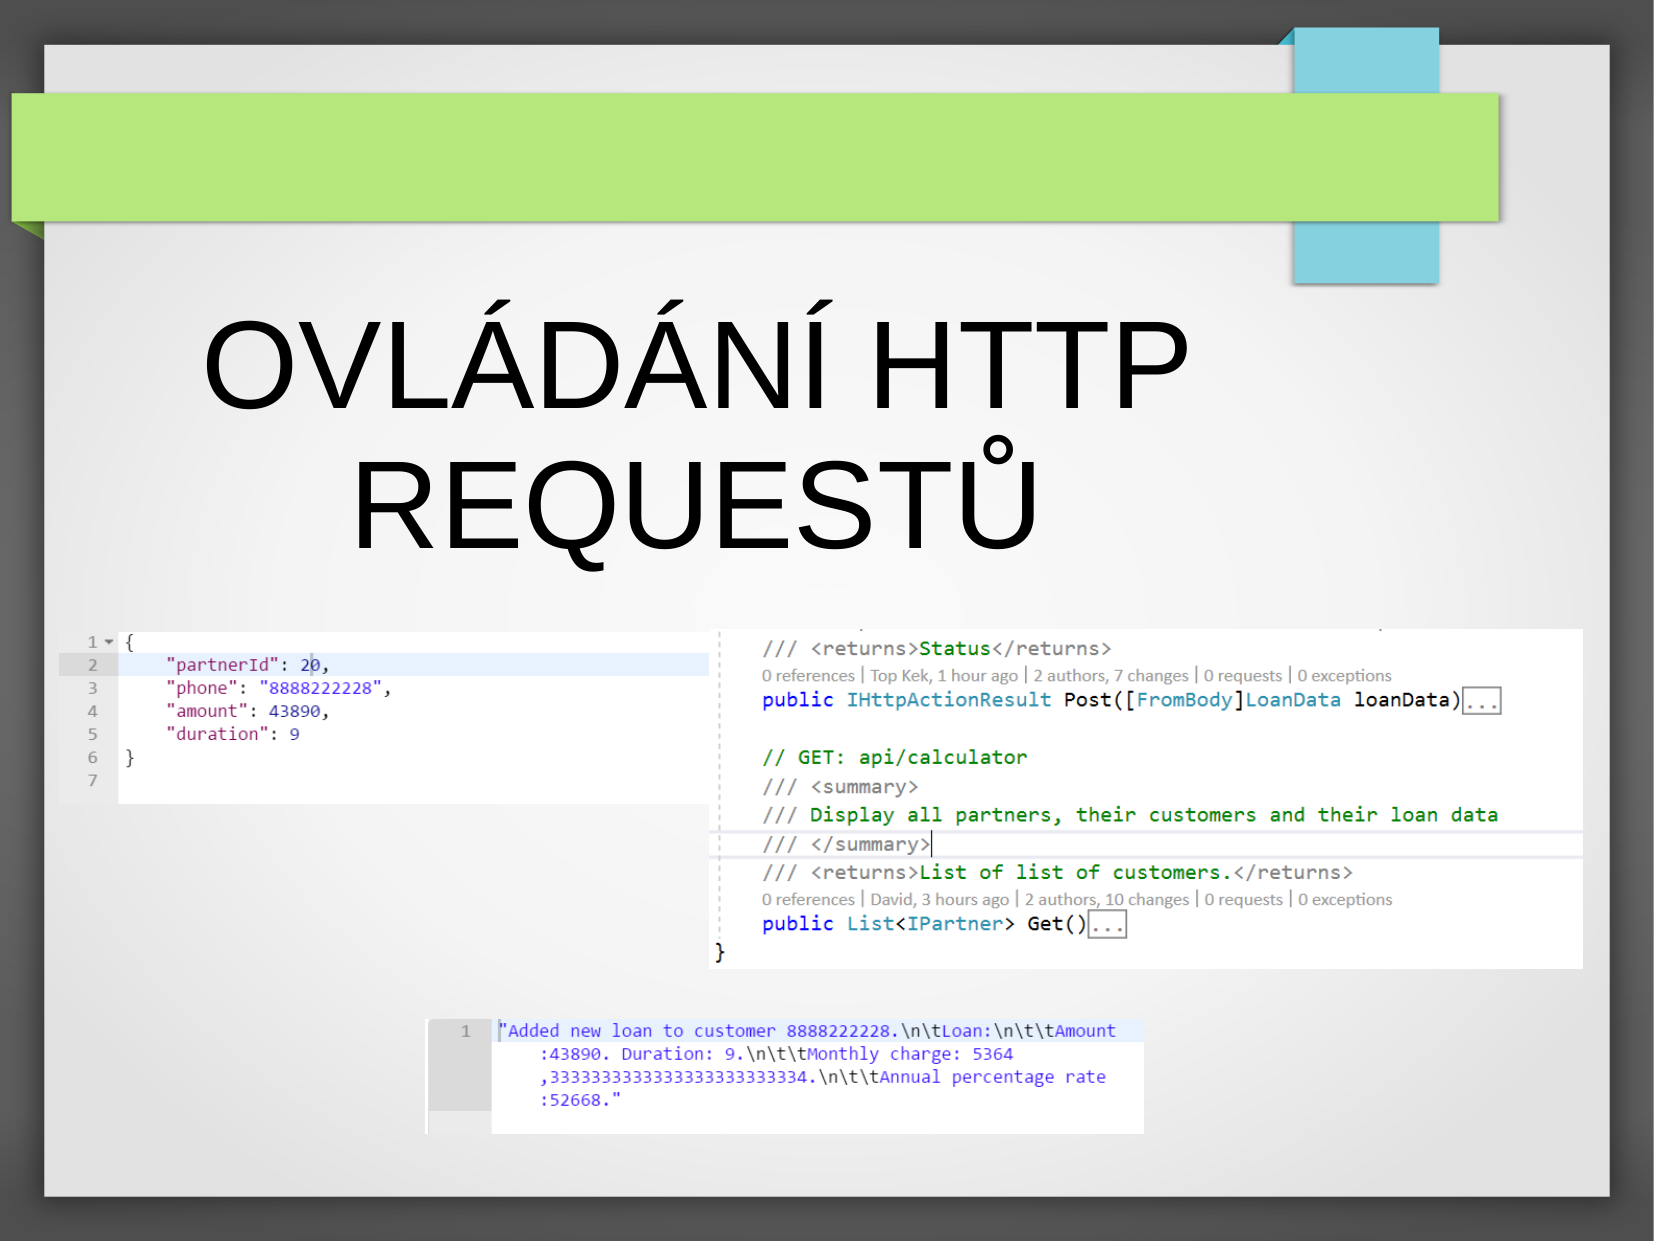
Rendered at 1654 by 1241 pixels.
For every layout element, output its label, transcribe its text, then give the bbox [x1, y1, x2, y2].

subtitle OVLÁDÁNÍ HTTP REQUESTŮ [106, 160, 1288, 632]
picture [0, 0, 1654, 1241]
